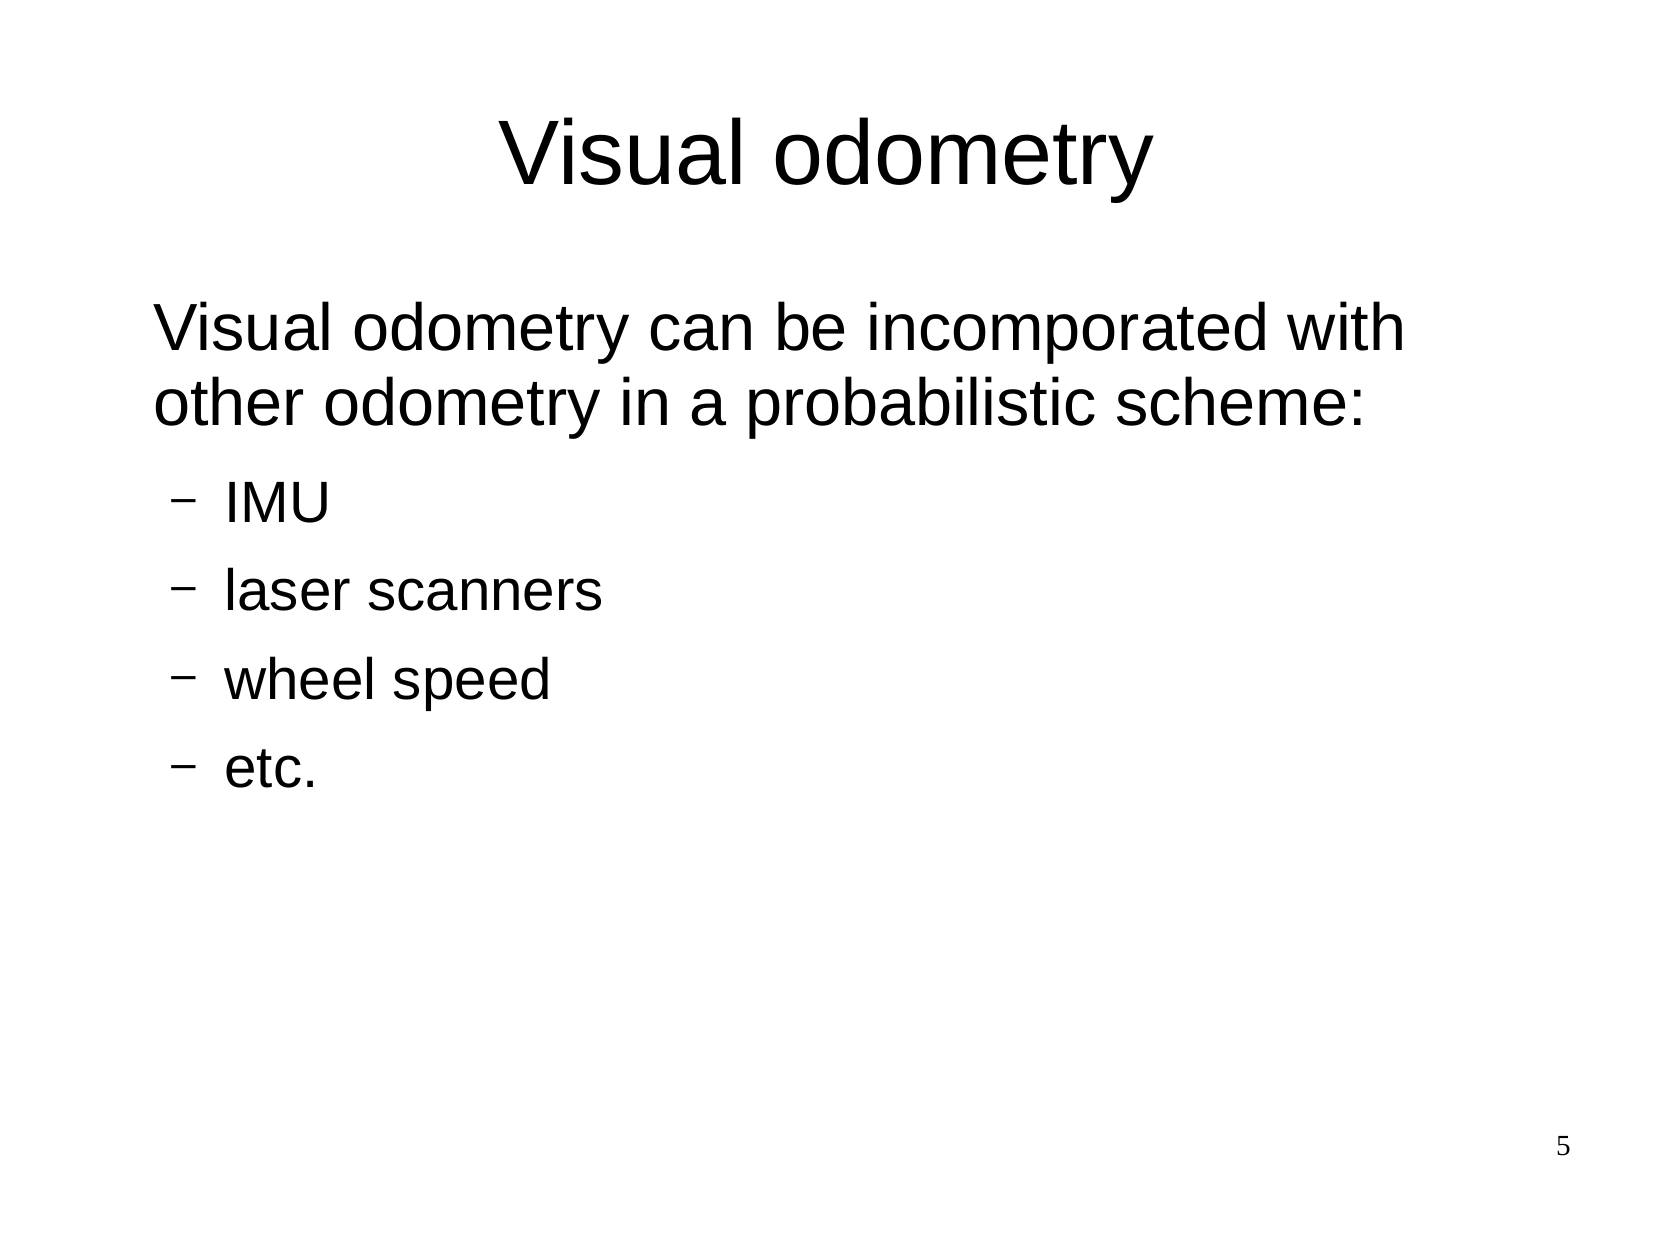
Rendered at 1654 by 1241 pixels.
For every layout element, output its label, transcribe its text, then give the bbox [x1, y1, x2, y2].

title Visual odometry [82, 49, 1571, 257]
list Visual odometry can be incomporated with other odometry in a probabilistic scheme: IMU laser scanners wheel speed etc. [82, 290, 1538, 1010]
